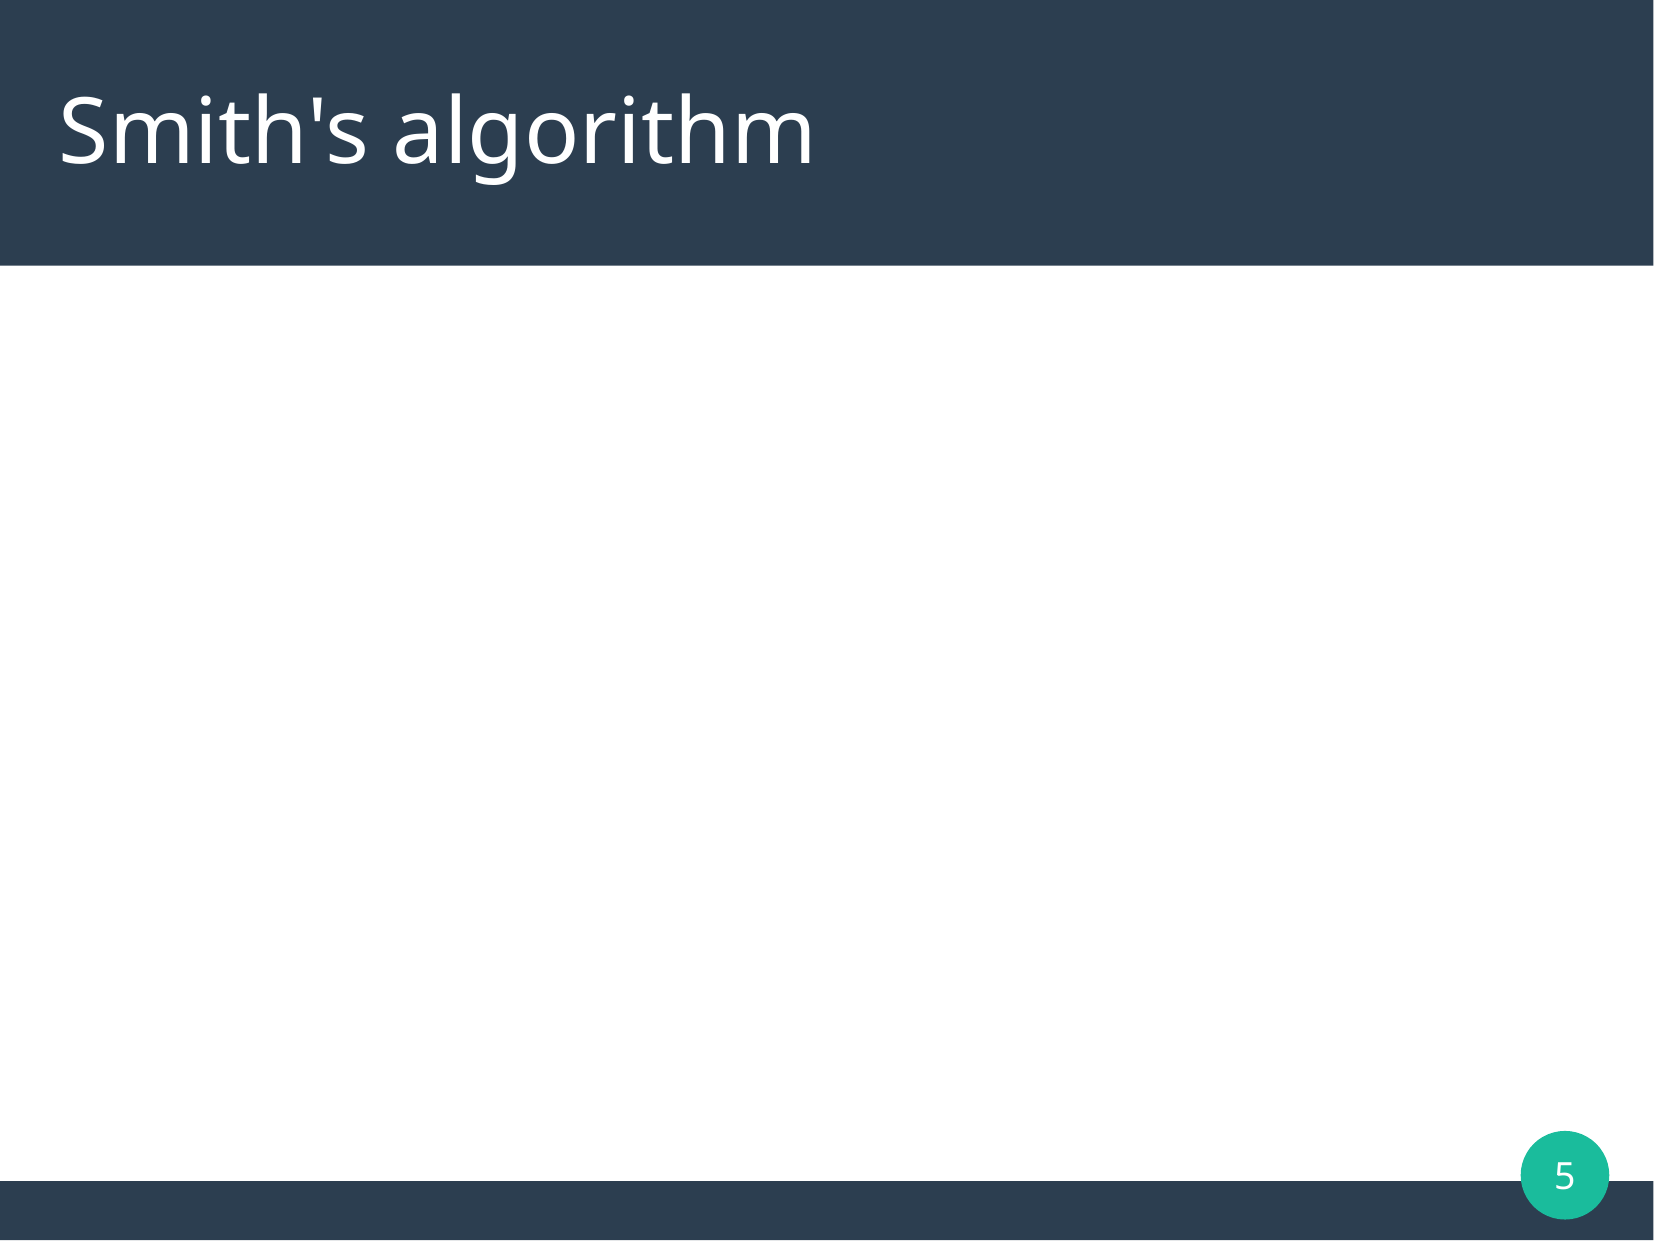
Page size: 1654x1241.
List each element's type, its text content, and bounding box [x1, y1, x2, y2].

title Smith's algorithm [59, 49, 1595, 207]
